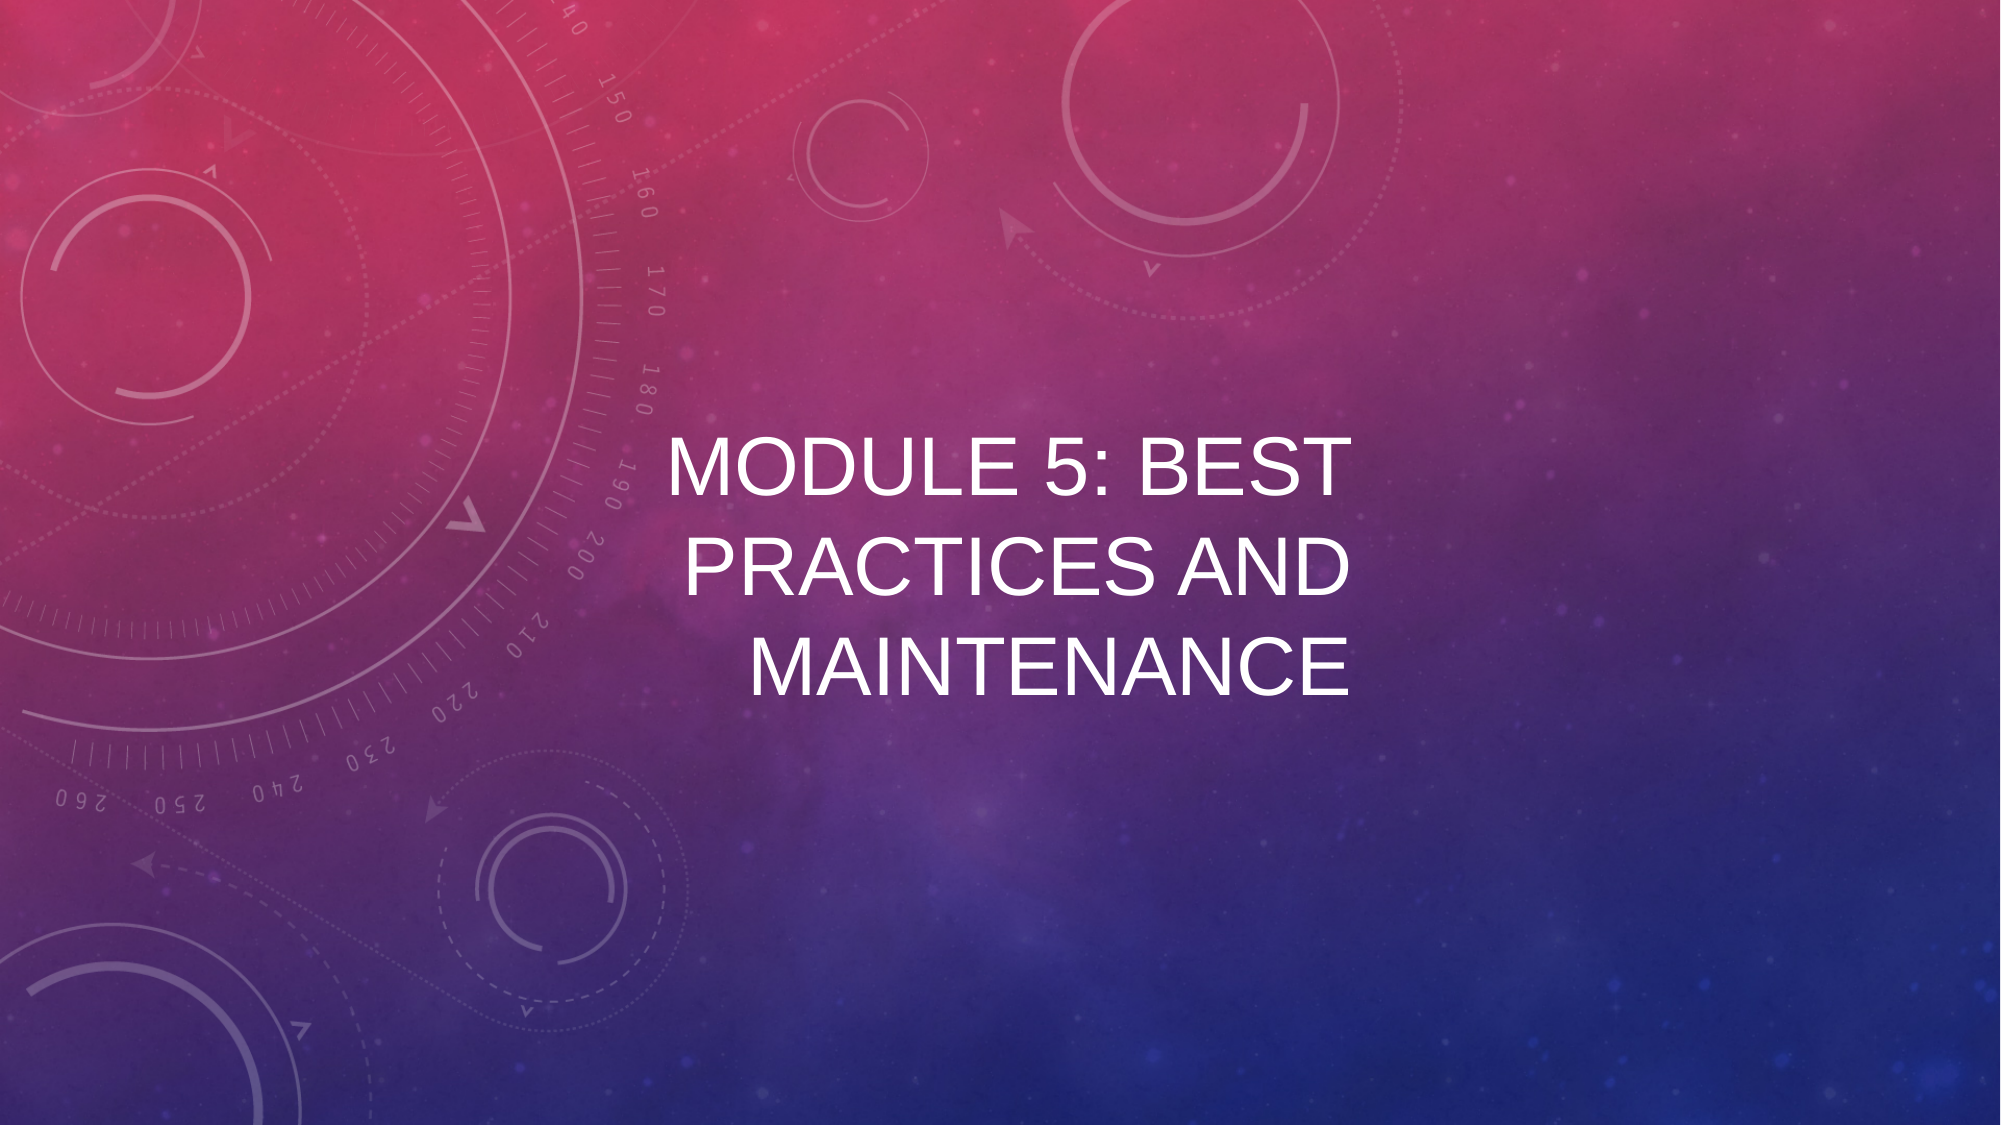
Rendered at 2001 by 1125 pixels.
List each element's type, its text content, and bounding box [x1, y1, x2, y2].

picture [0, 0, 2001, 1125]
title Module 5: Best Practices and Maintenance [650, 322, 1831, 720]
